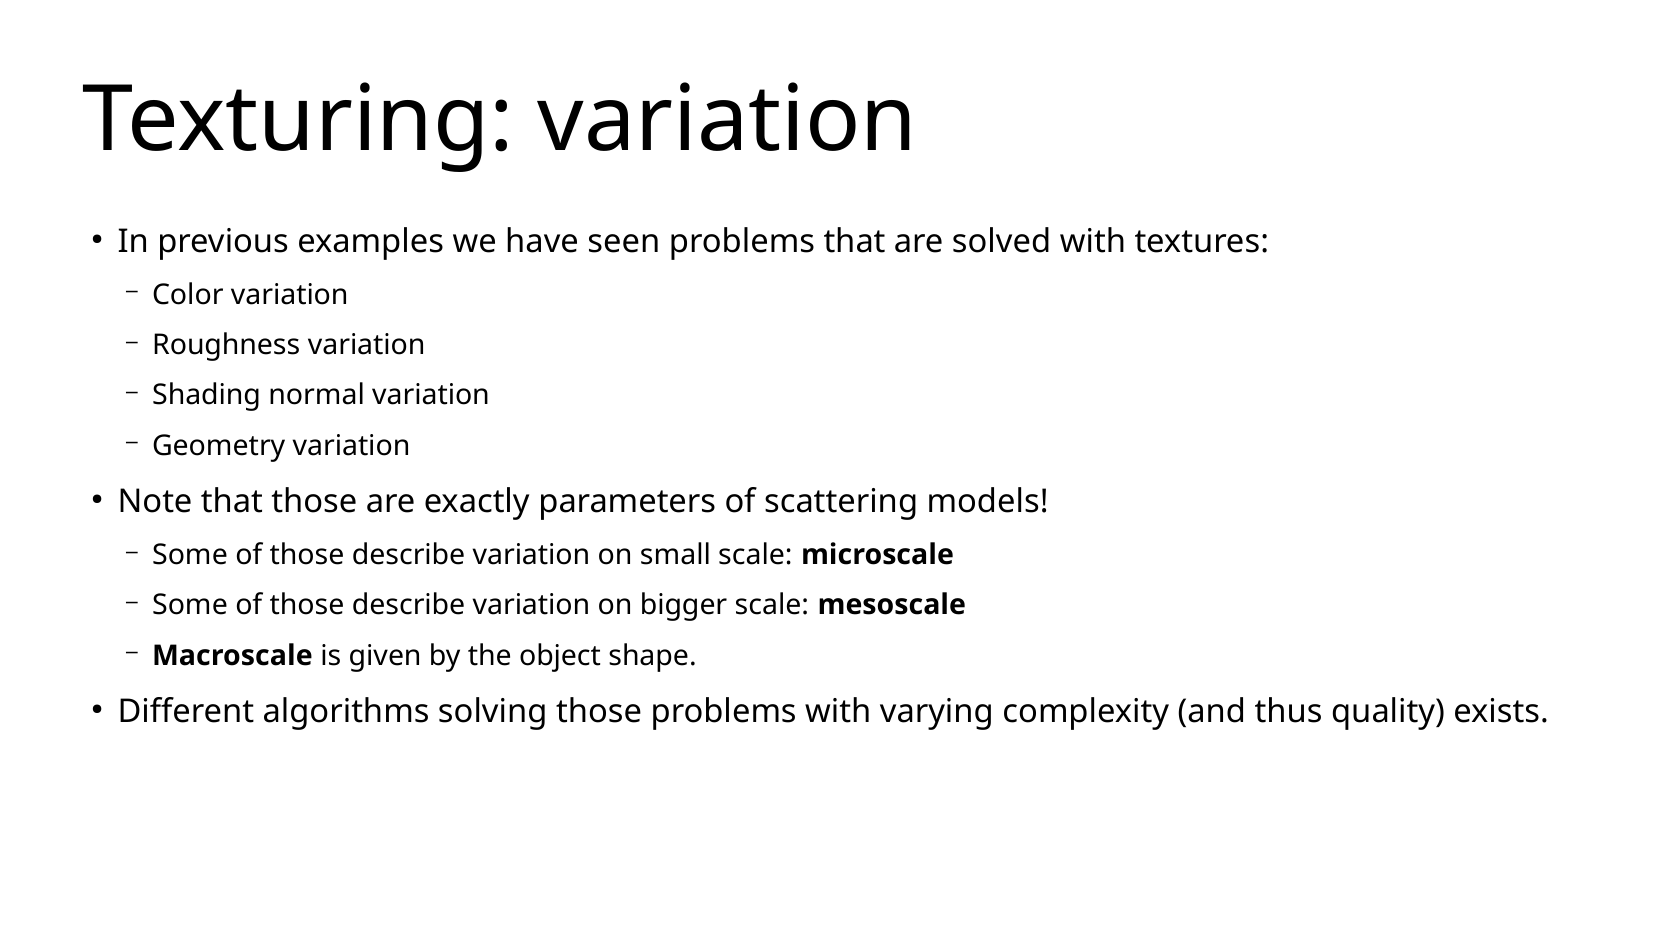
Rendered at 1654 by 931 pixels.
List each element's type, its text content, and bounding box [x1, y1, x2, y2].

title Texturing: variation [82, 37, 1571, 193]
list In previous examples we have seen problems that are solved with textures: Color variation Roughness variation Shading normal variation Geometry variation Note that those are exactly parameters of scattering models! Some of those describe variation on small scale: microscale Some of those describe variation on bigger scale: mesoscale Macroscale is given by the object shape. Different algorithms solving those problems with varying complexity (and thus quality) exists. [82, 217, 1571, 758]
